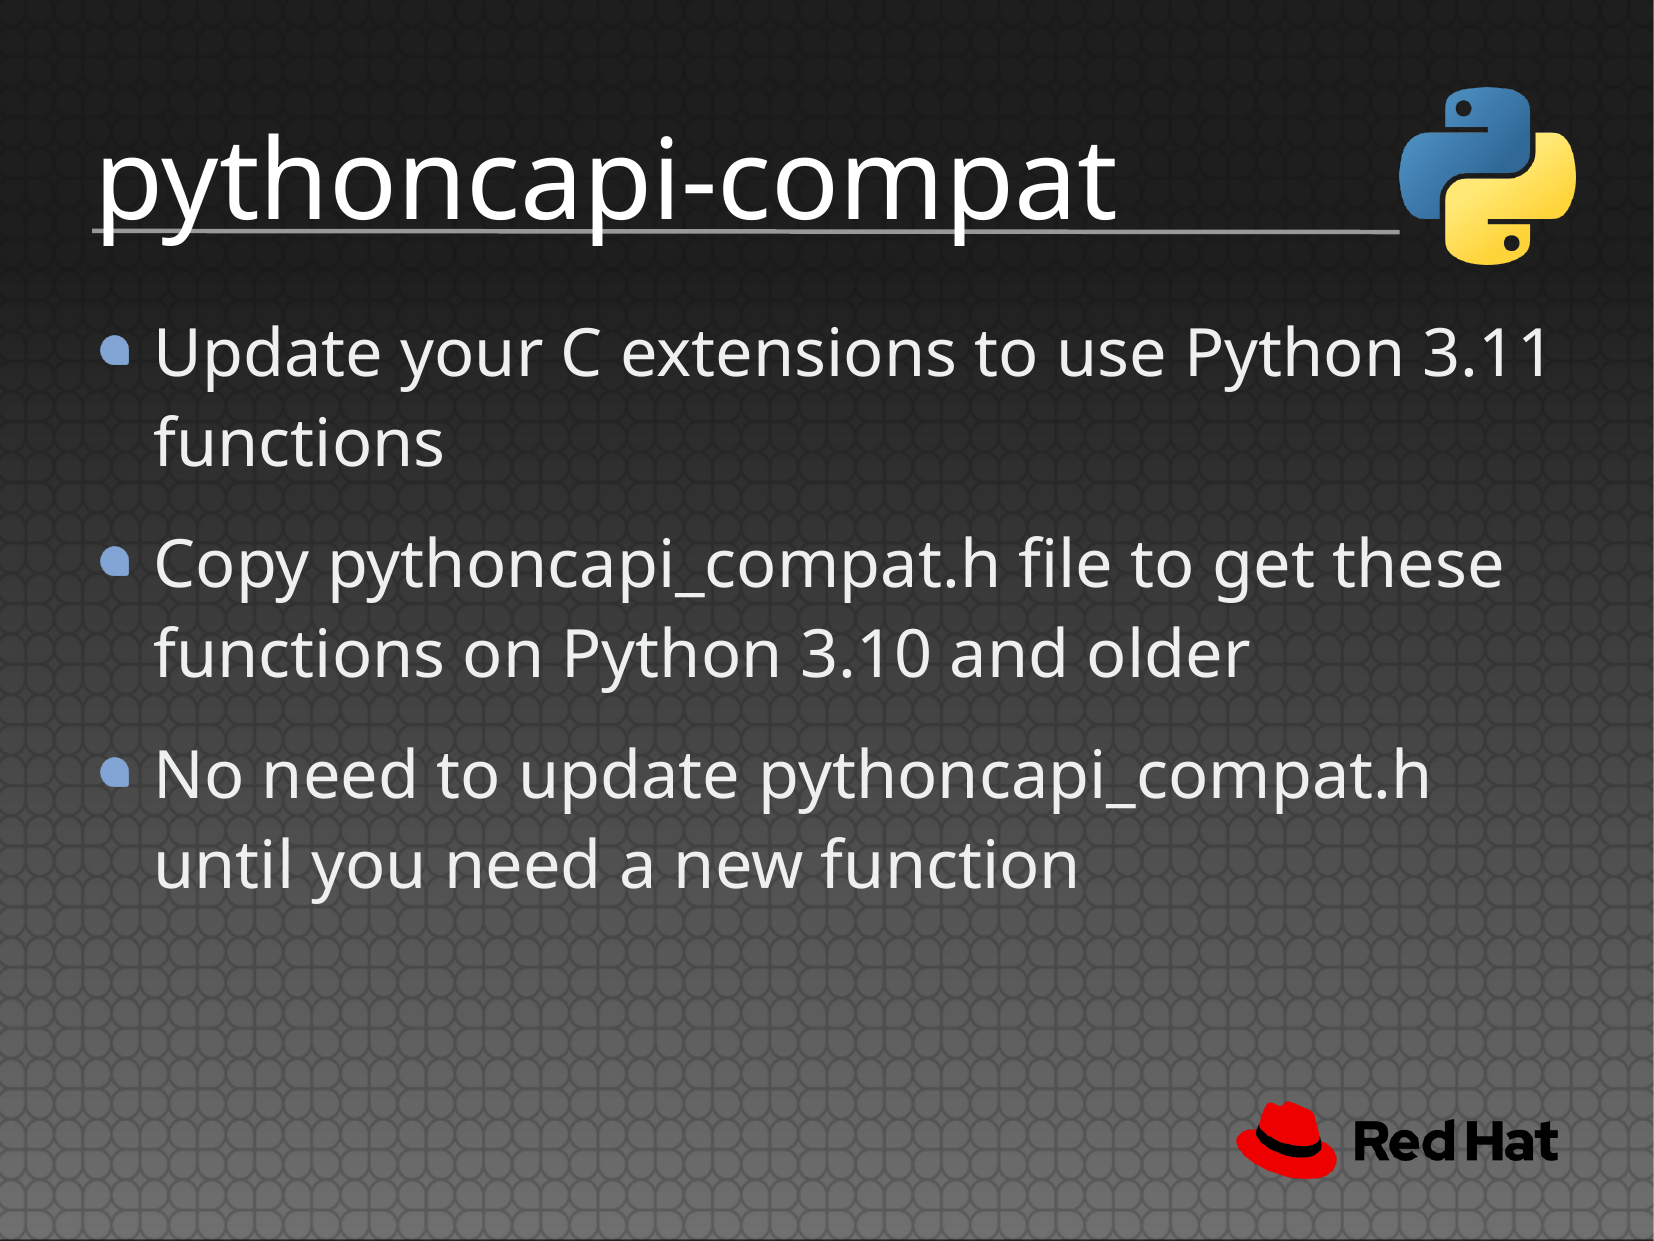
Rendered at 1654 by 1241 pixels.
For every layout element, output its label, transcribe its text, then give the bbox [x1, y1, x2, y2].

list Update your C extensions to use Python 3.11 functions Copy pythoncapi_compat.h file to get these functions on Python 3.10 and older No need to update pythoncapi_compat.h until you need a new function [82, 304, 1571, 1045]
picture [0, 0, 1654, 1241]
title pythoncapi-compat [94, 100, 1426, 251]
